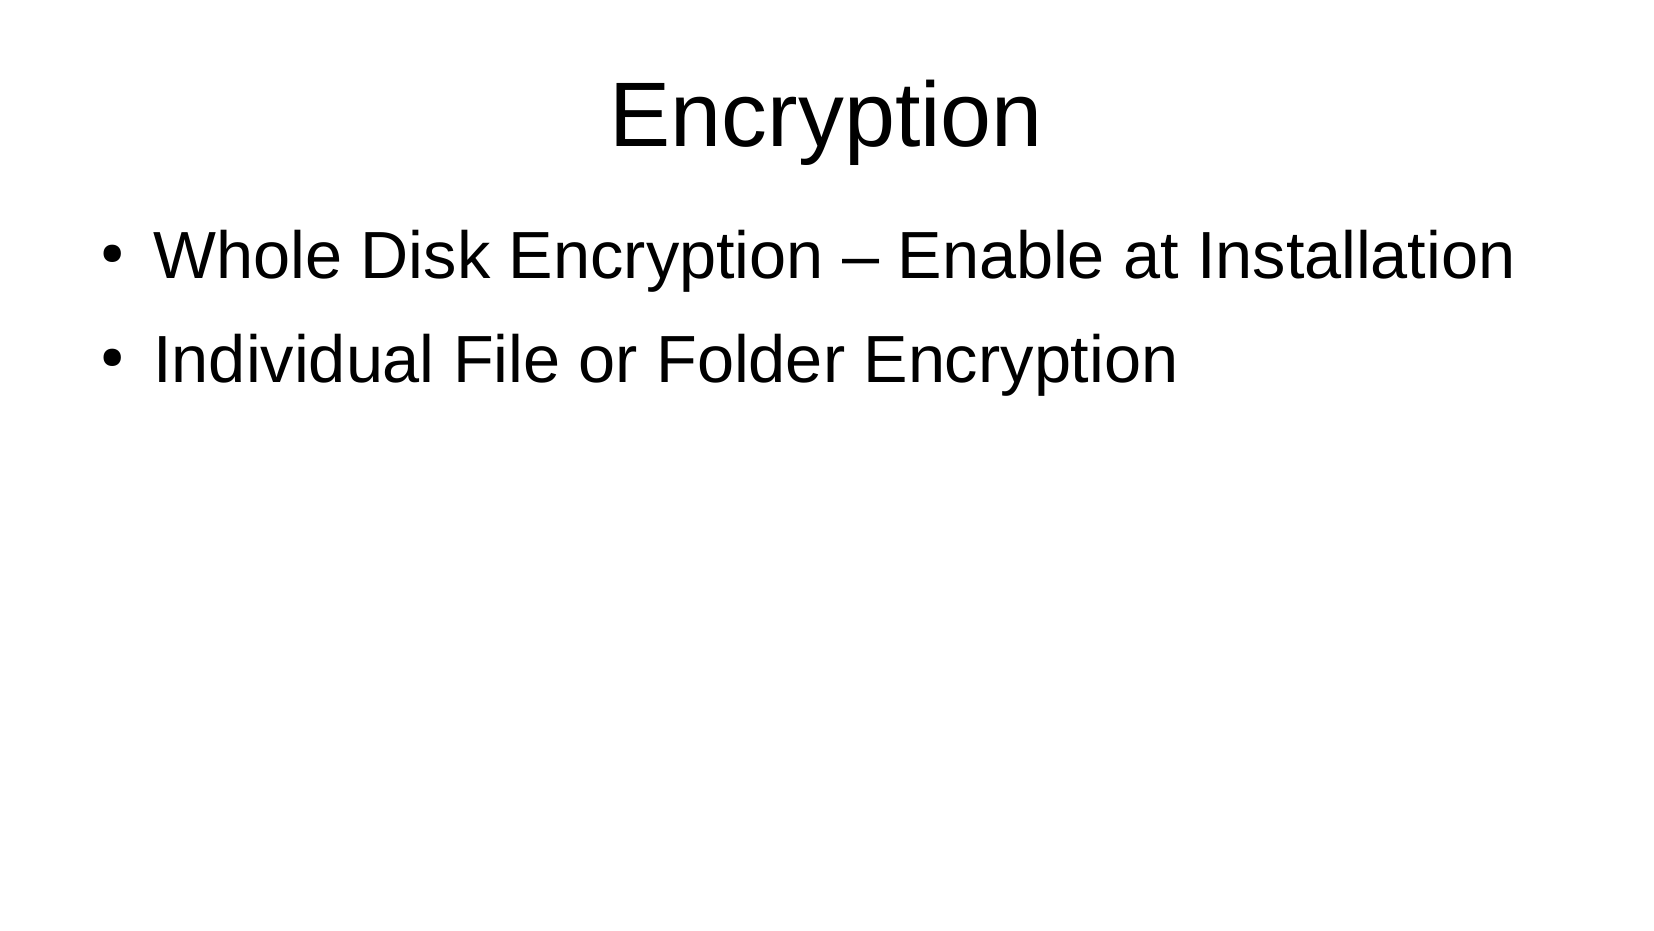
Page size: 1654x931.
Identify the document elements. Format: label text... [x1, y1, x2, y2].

list Whole Disk Encryption – Enable at Installation Individual File or Folder Encryption [82, 217, 1571, 758]
title Encryption [82, 37, 1571, 193]
